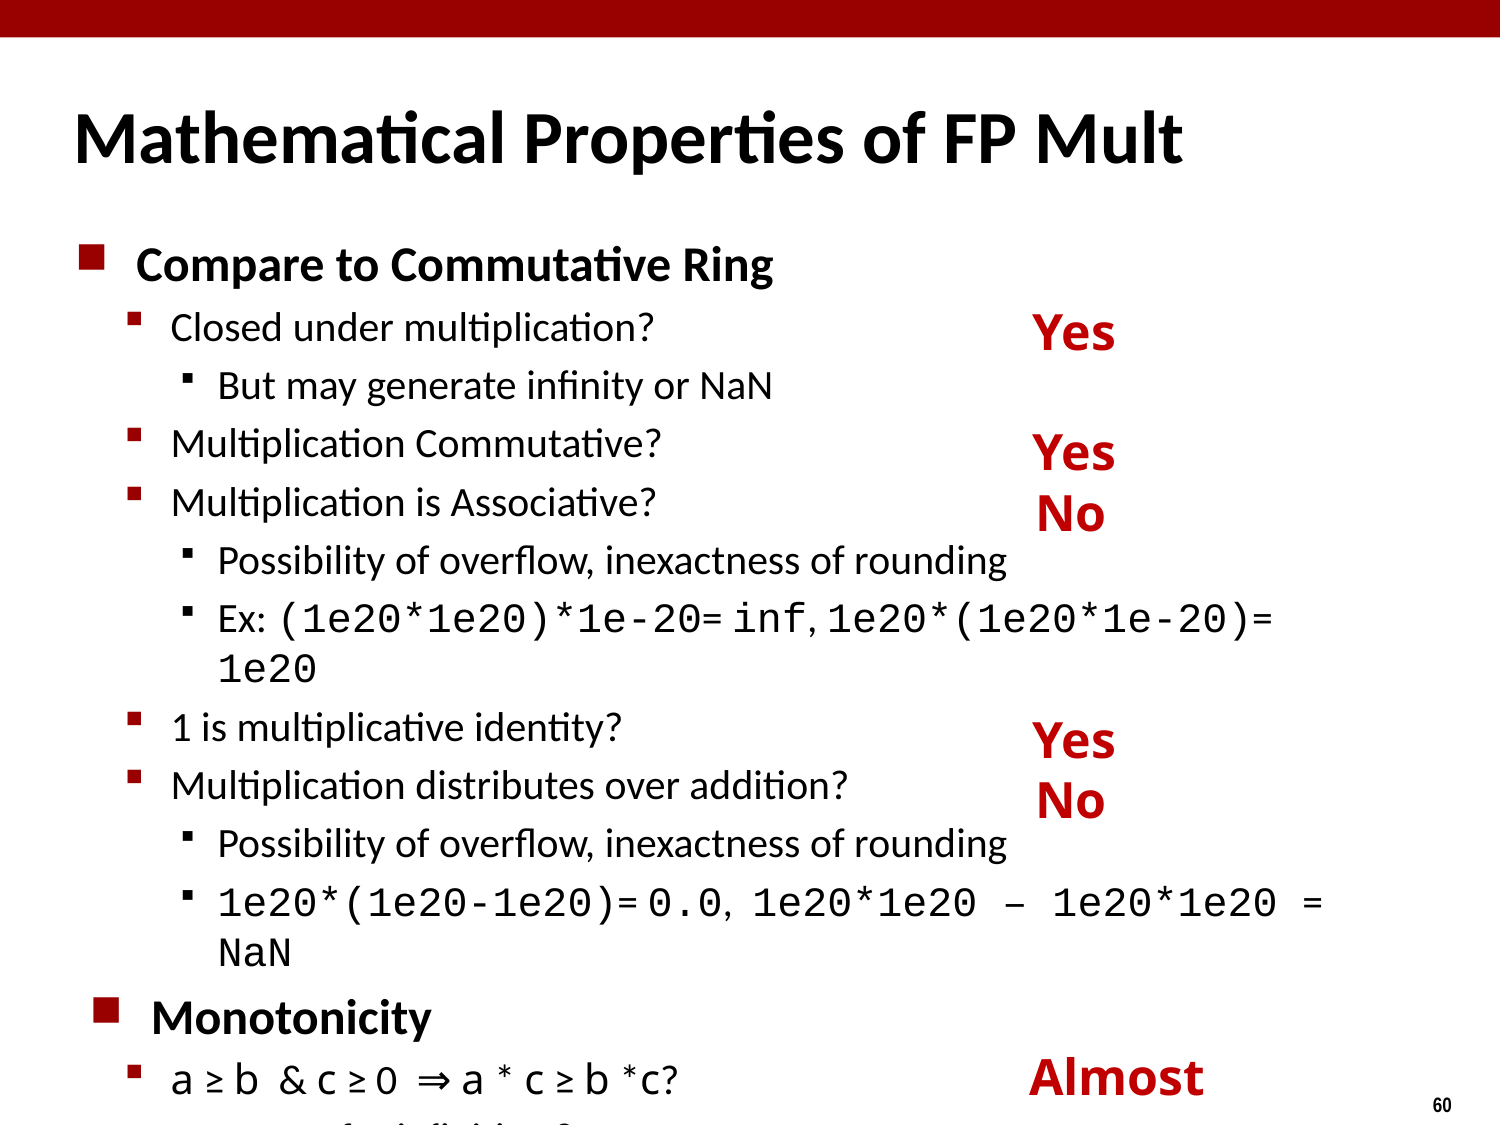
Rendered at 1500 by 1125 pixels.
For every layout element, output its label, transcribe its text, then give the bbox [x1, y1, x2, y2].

text_box Almost [1023, 1039, 1213, 1113]
text_box Yes [1026, 293, 1123, 367]
list Compare to Commutative Ring Closed under multiplication? But may generate infinity or NaN Multiplication Commutative? Multiplication is Associative? Possibility of overflow, inexactness of rounding Ex: (1e20*1e20)*1e-20= inf, 1e20*(1e20*1e-20)= 1e20 1 is multiplicative identity? Multiplication distributes over addition? Possibility of overflow, inexactness of rounding 1e20*(1e20-1e20)= 0.0, 1e20*1e20 – 1e20*1e20 = NaN Monotonicity a ≥ b & c ≥ 0 ⇒ a * c ≥ b *c? Except for infinities & NaNs [65, 223, 1361, 1040]
text_box Yes [1026, 702, 1123, 775]
text_box Yes [1026, 413, 1123, 487]
text_box No [1028, 474, 1114, 548]
title Mathematical Properties of FP Mult [58, 71, 1304, 197]
text_box No [1028, 762, 1114, 836]
